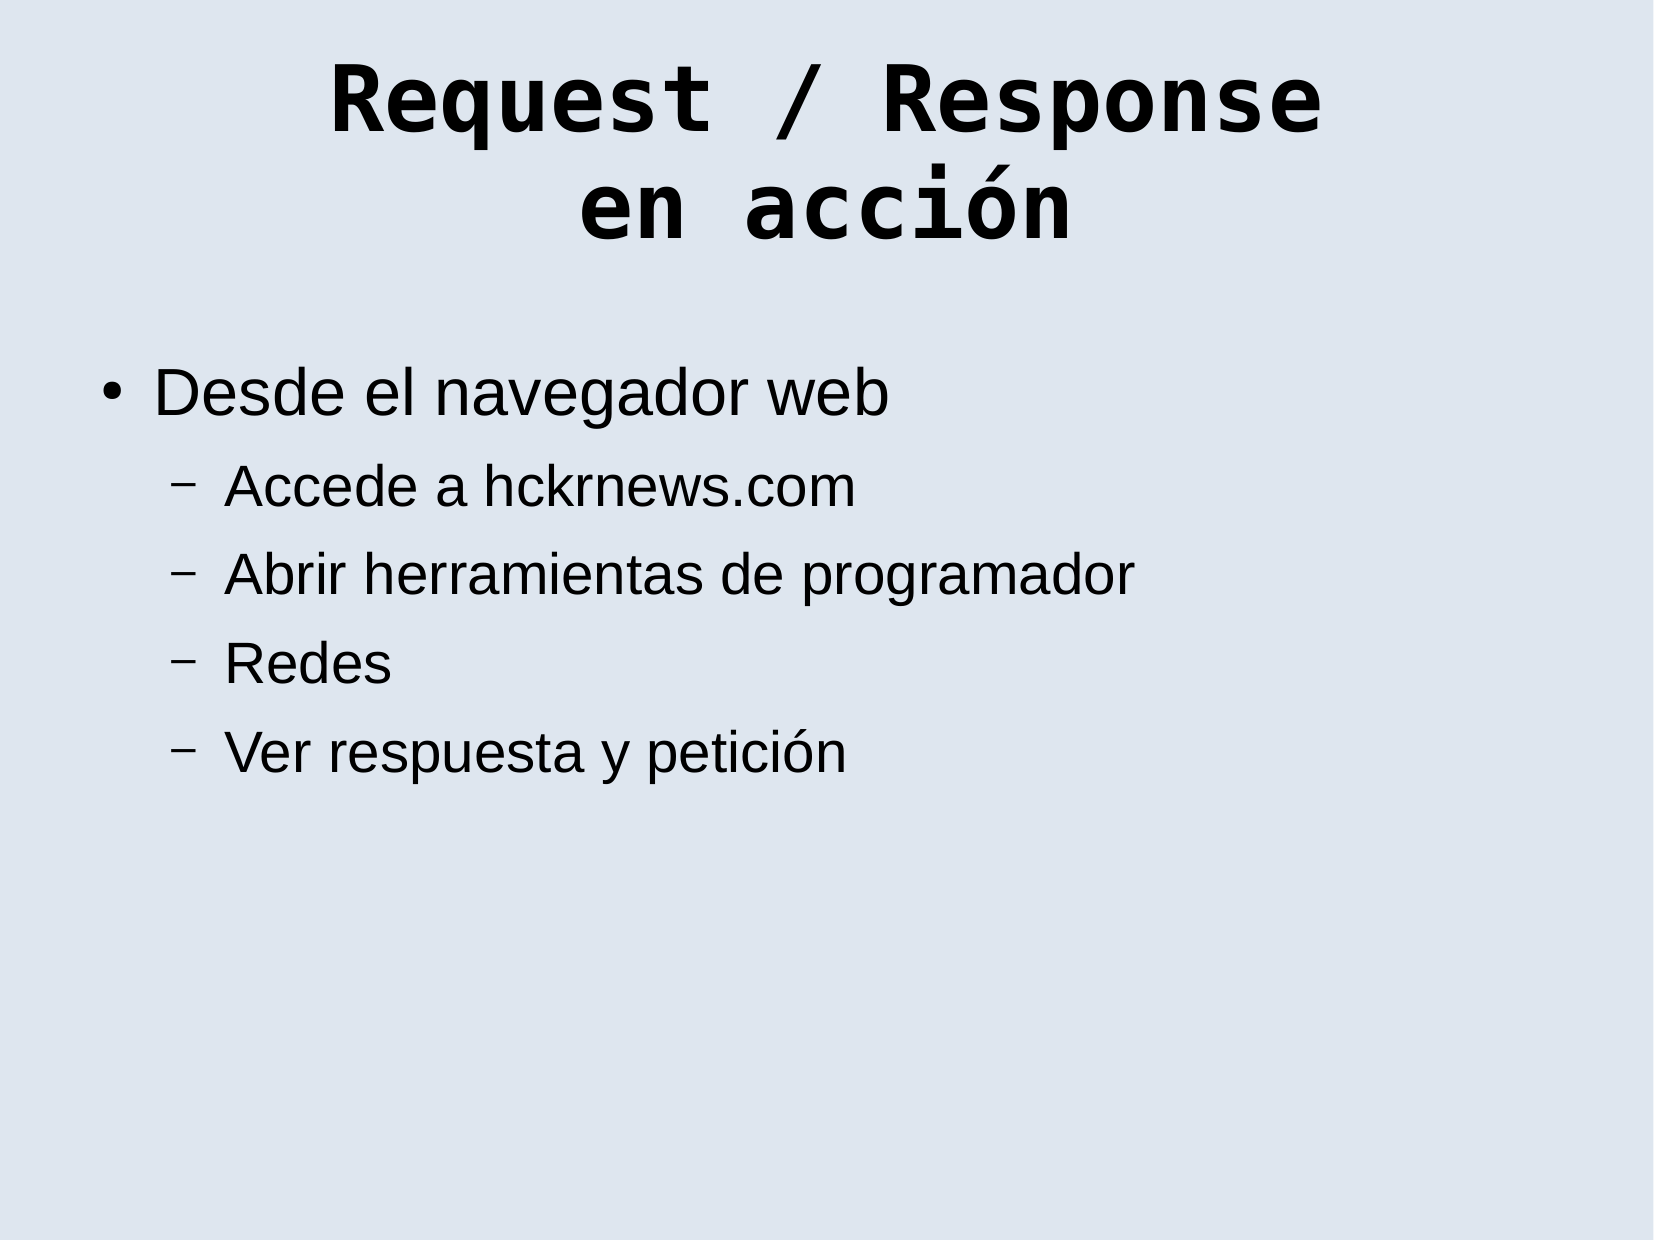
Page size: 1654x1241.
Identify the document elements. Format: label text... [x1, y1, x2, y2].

list Desde el navegador web Accede a hckrnews.com Abrir herramientas de programador Redes Ver respuesta y petición [82, 355, 1571, 1075]
title Request / Response en acción [82, 45, 1571, 261]
